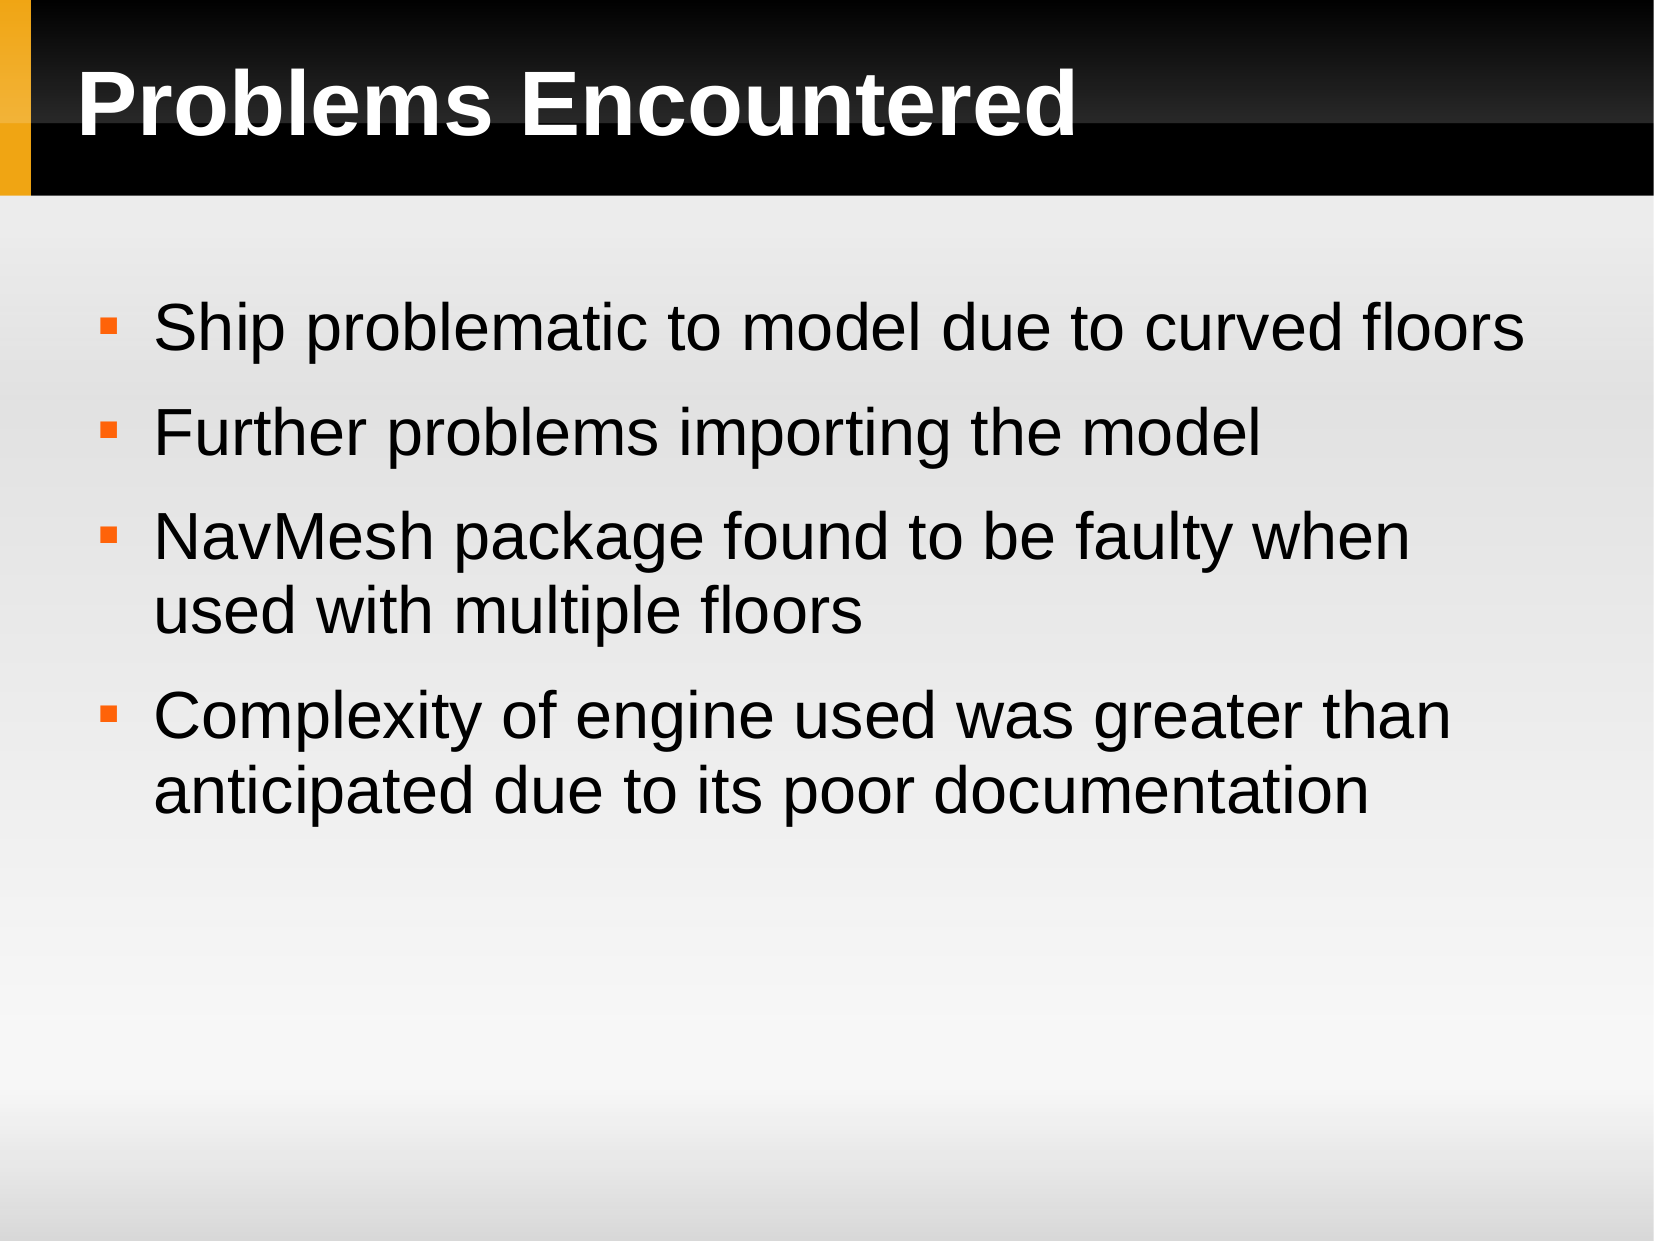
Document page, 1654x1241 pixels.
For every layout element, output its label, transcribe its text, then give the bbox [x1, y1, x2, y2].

title Problems Encountered [76, 0, 1565, 208]
picture [0, 0, 1654, 1241]
list Ship problematic to model due to curved floors Further problems importing the model NavMesh package found to be faulty when used with multiple floors Complexity of engine used was greater than anticipated due to its poor documentation [82, 290, 1571, 1109]
